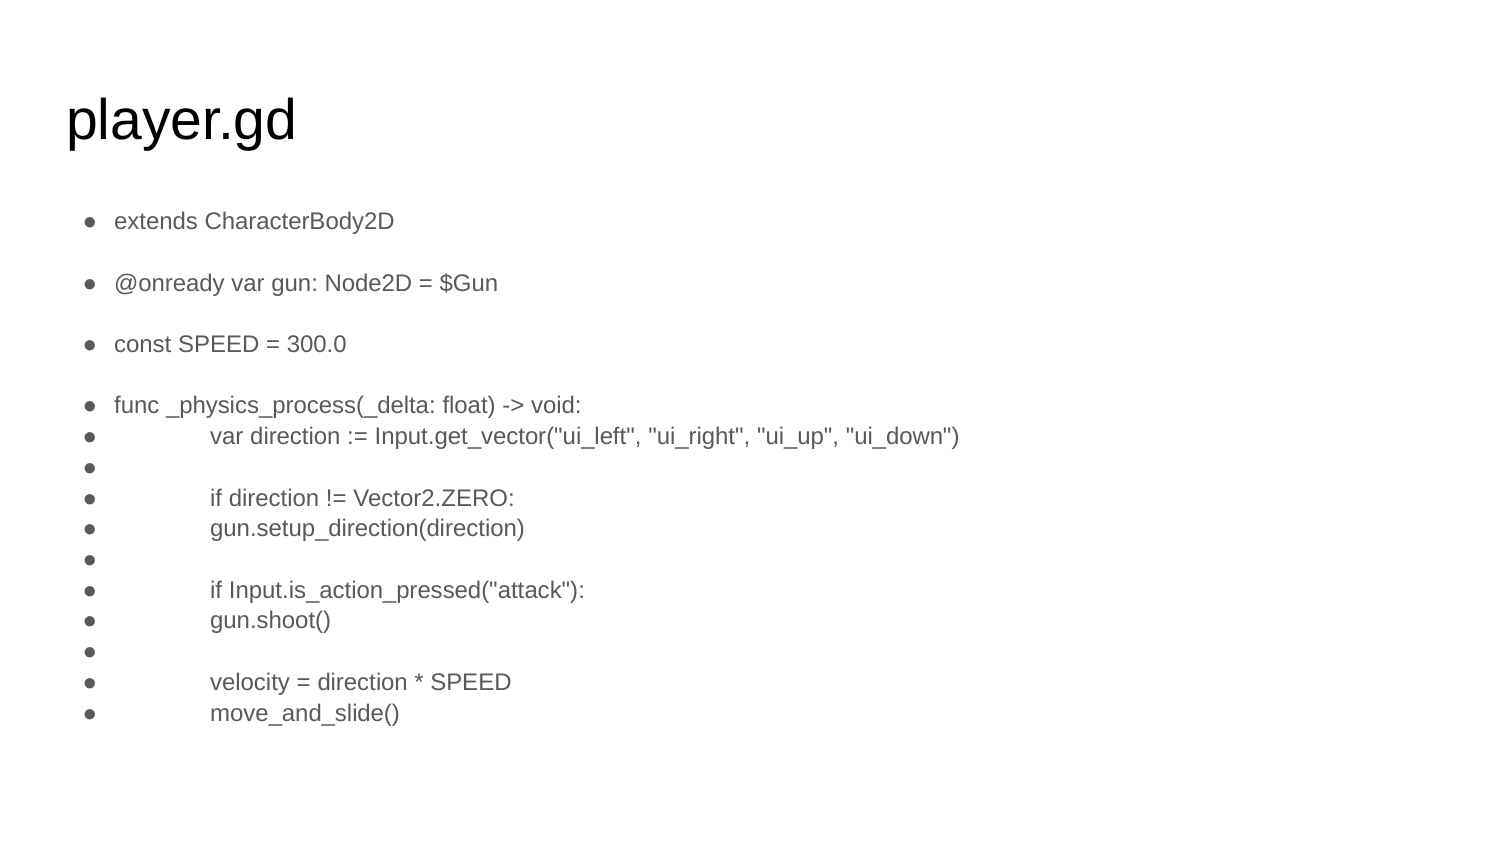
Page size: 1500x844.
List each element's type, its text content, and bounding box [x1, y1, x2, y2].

title player.gd [51, 72, 1449, 167]
list extends CharacterBody2D @onready var gun: Node2D = $Gun const SPEED = 300.0 func _physics_process(_delta: float) -> void: var direction := Input.get_vector("ui_left", "ui_right", "ui_up", "ui_down") if direction != Vector2.ZERO: gun.setup_direction(direction) if Input.is_action_pressed("attack"): gun.shoot() velocity = direction * SPEED move_and_slide() [51, 189, 1449, 750]
